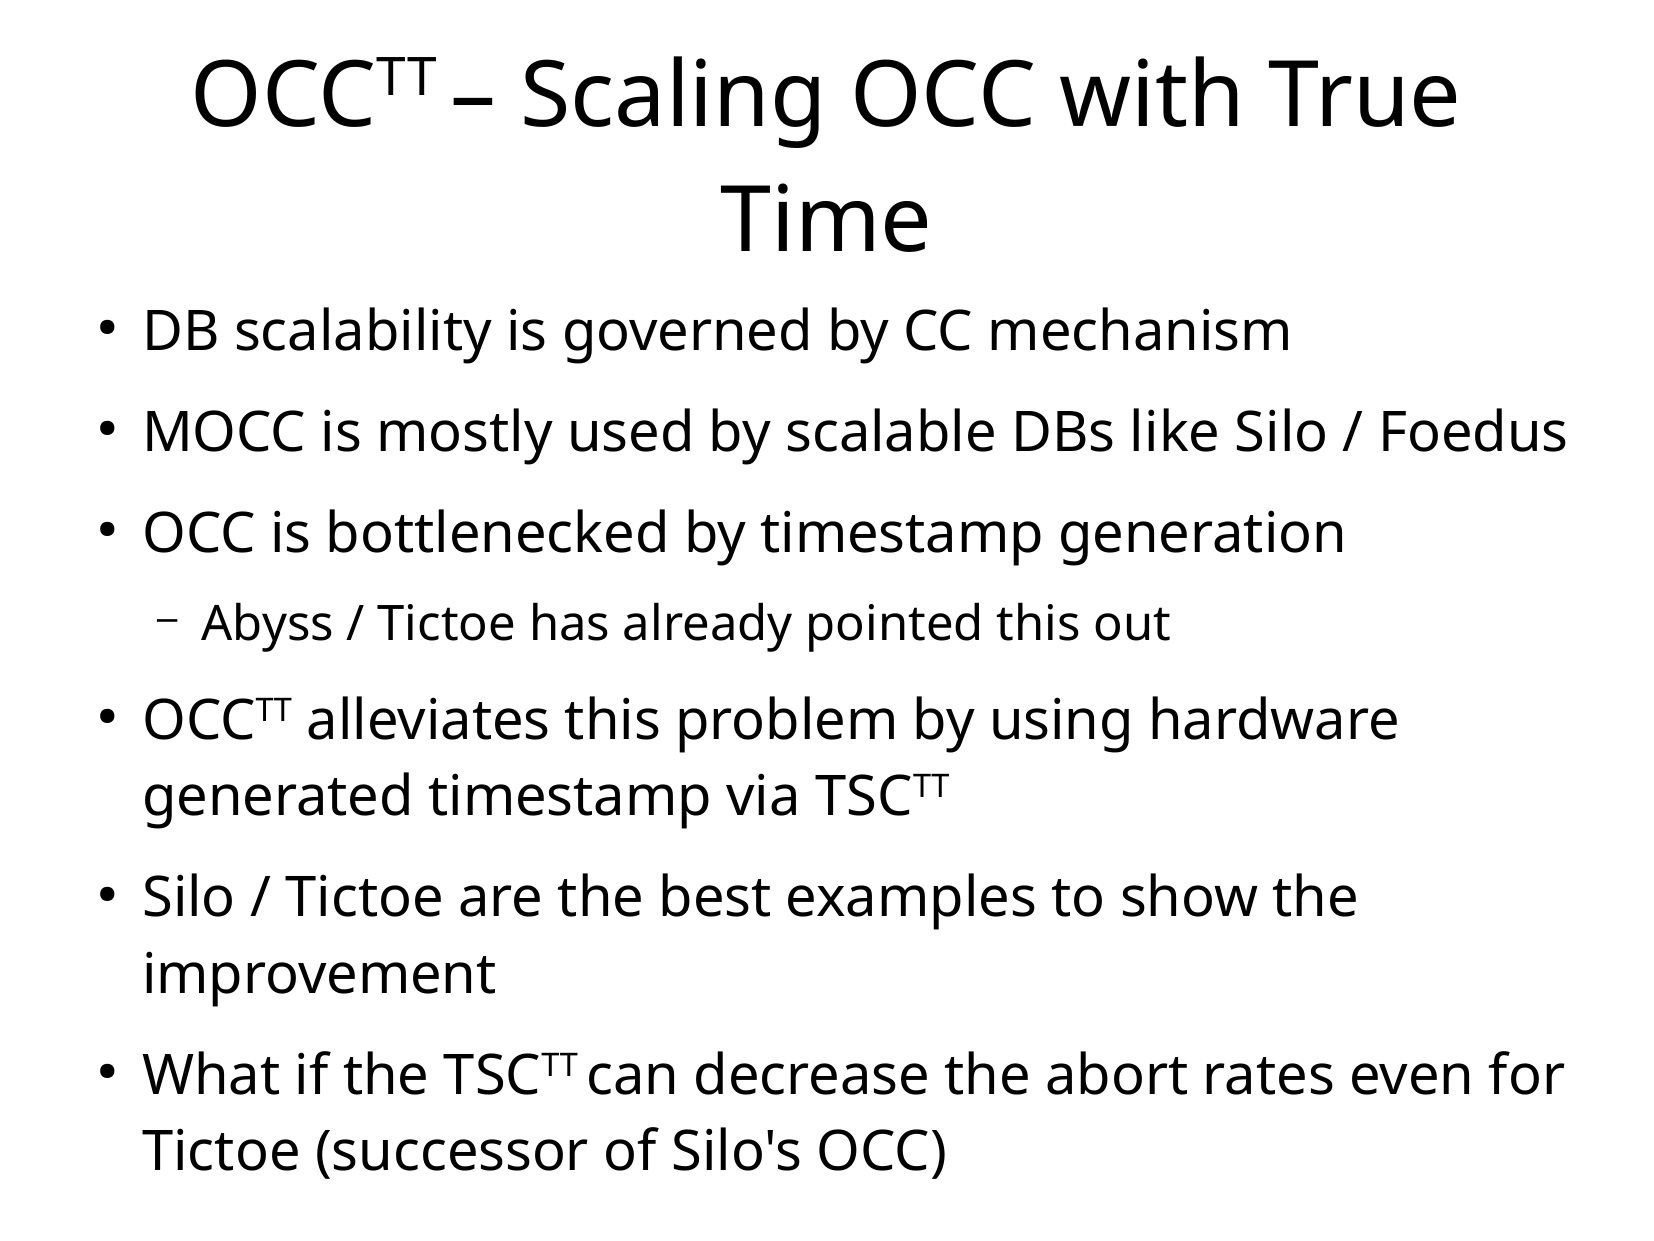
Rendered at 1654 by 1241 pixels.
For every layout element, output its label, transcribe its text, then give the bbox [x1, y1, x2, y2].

list DB scalability is governed by CC mechanism MOCC is mostly used by scalable DBs like Silo / Foedus OCC is bottlenecked by timestamp generation Abyss / Tictoe has already pointed this out OCCTT alleviates this problem by using hardware generated timestamp via TSCTT Silo / Tictoe are the best examples to show the improvement What if the TSCTT can decrease the abort rates even for Tictoe (successor of Silo's OCC) [82, 290, 1571, 1216]
title OCCTT – Scaling OCC with True Time [82, 27, 1571, 279]
